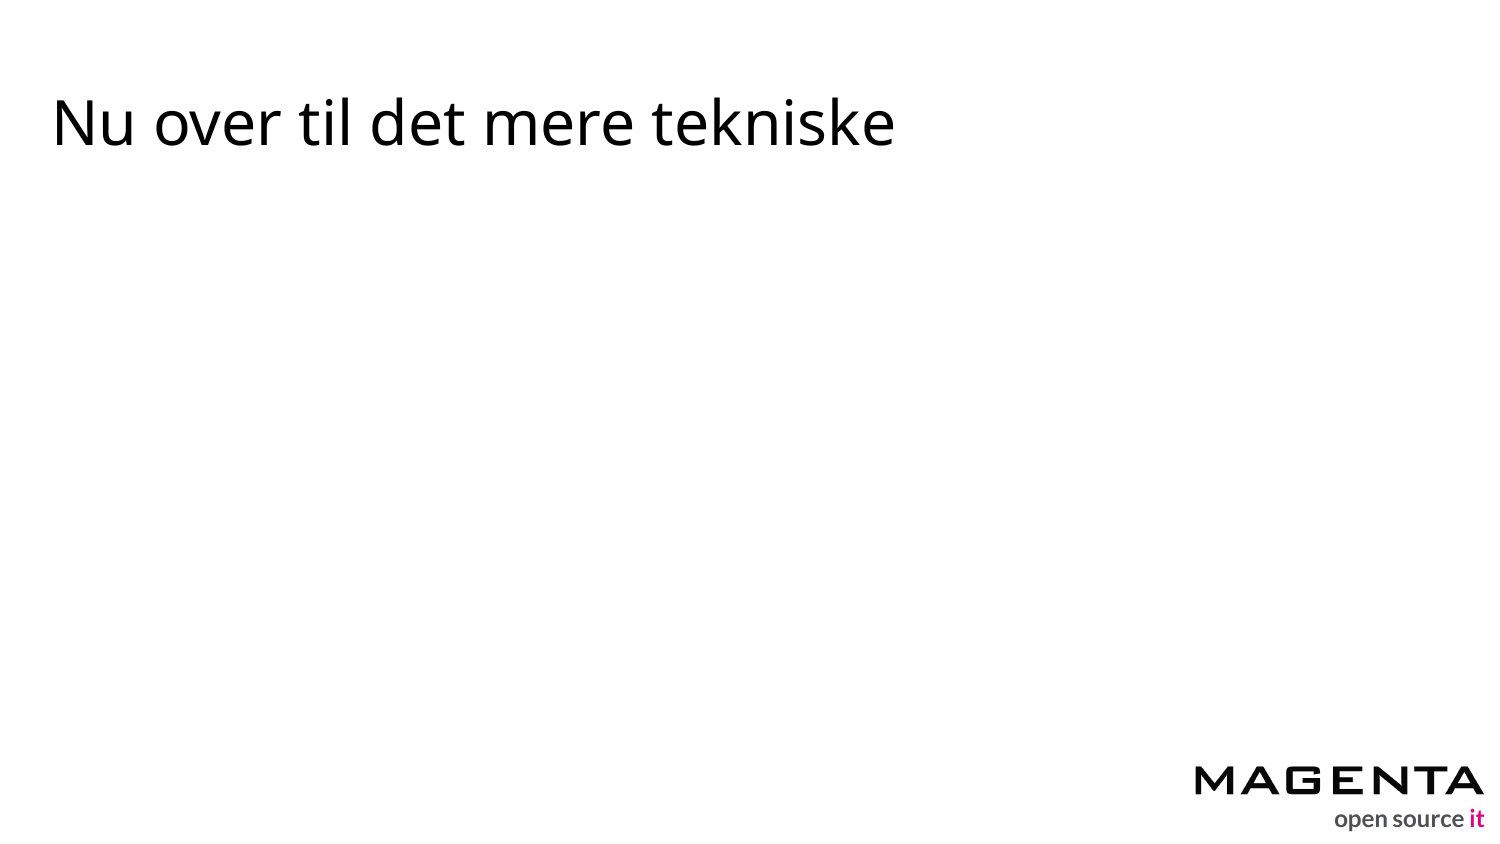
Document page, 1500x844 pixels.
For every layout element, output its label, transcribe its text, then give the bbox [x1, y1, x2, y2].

title Nu over til det mere tekniske [51, 61, 1449, 182]
picture [1193, 764, 1488, 833]
